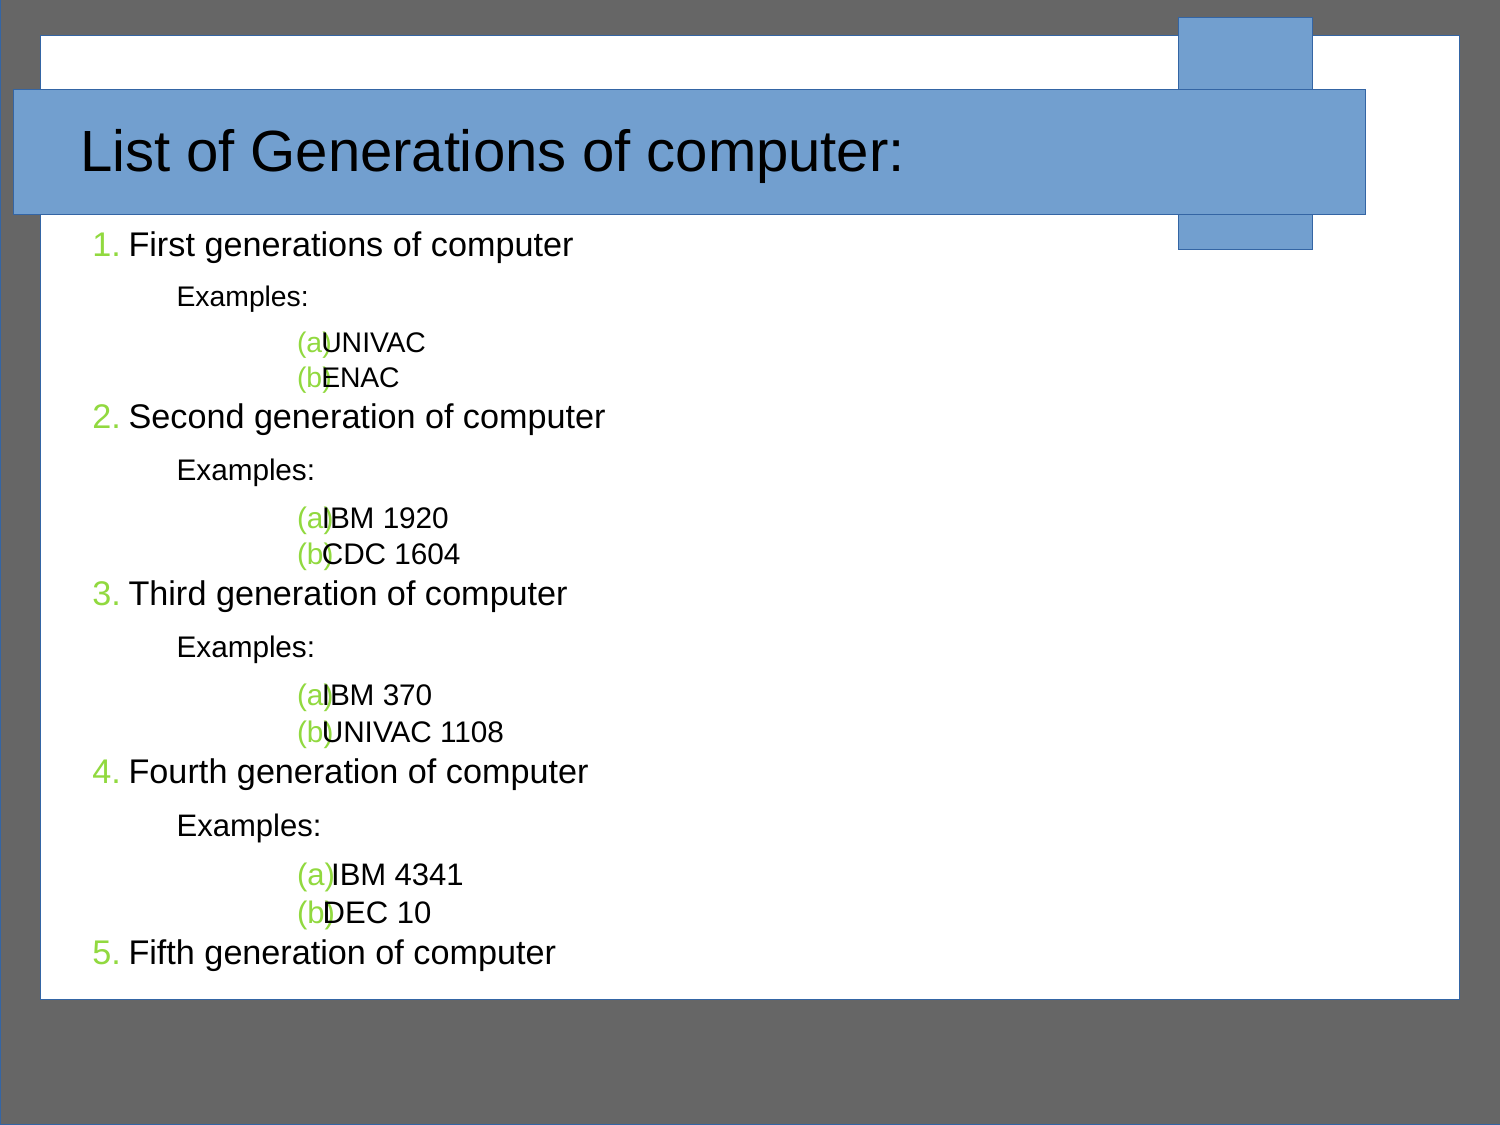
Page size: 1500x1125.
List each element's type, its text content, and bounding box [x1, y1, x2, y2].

list First generations of computer Examples: UNIVAC ENAC Second generation of computer Examples: IBM 1920 CDC 1604 Third generation of computer Examples: IBM 370 UNIVAC 1108 Fourth generation of computer Examples: IBM 4341 DEC 10 Fifth generation of computer [80, 224, 1420, 976]
title List of Generations of computer: [80, 89, 1367, 215]
